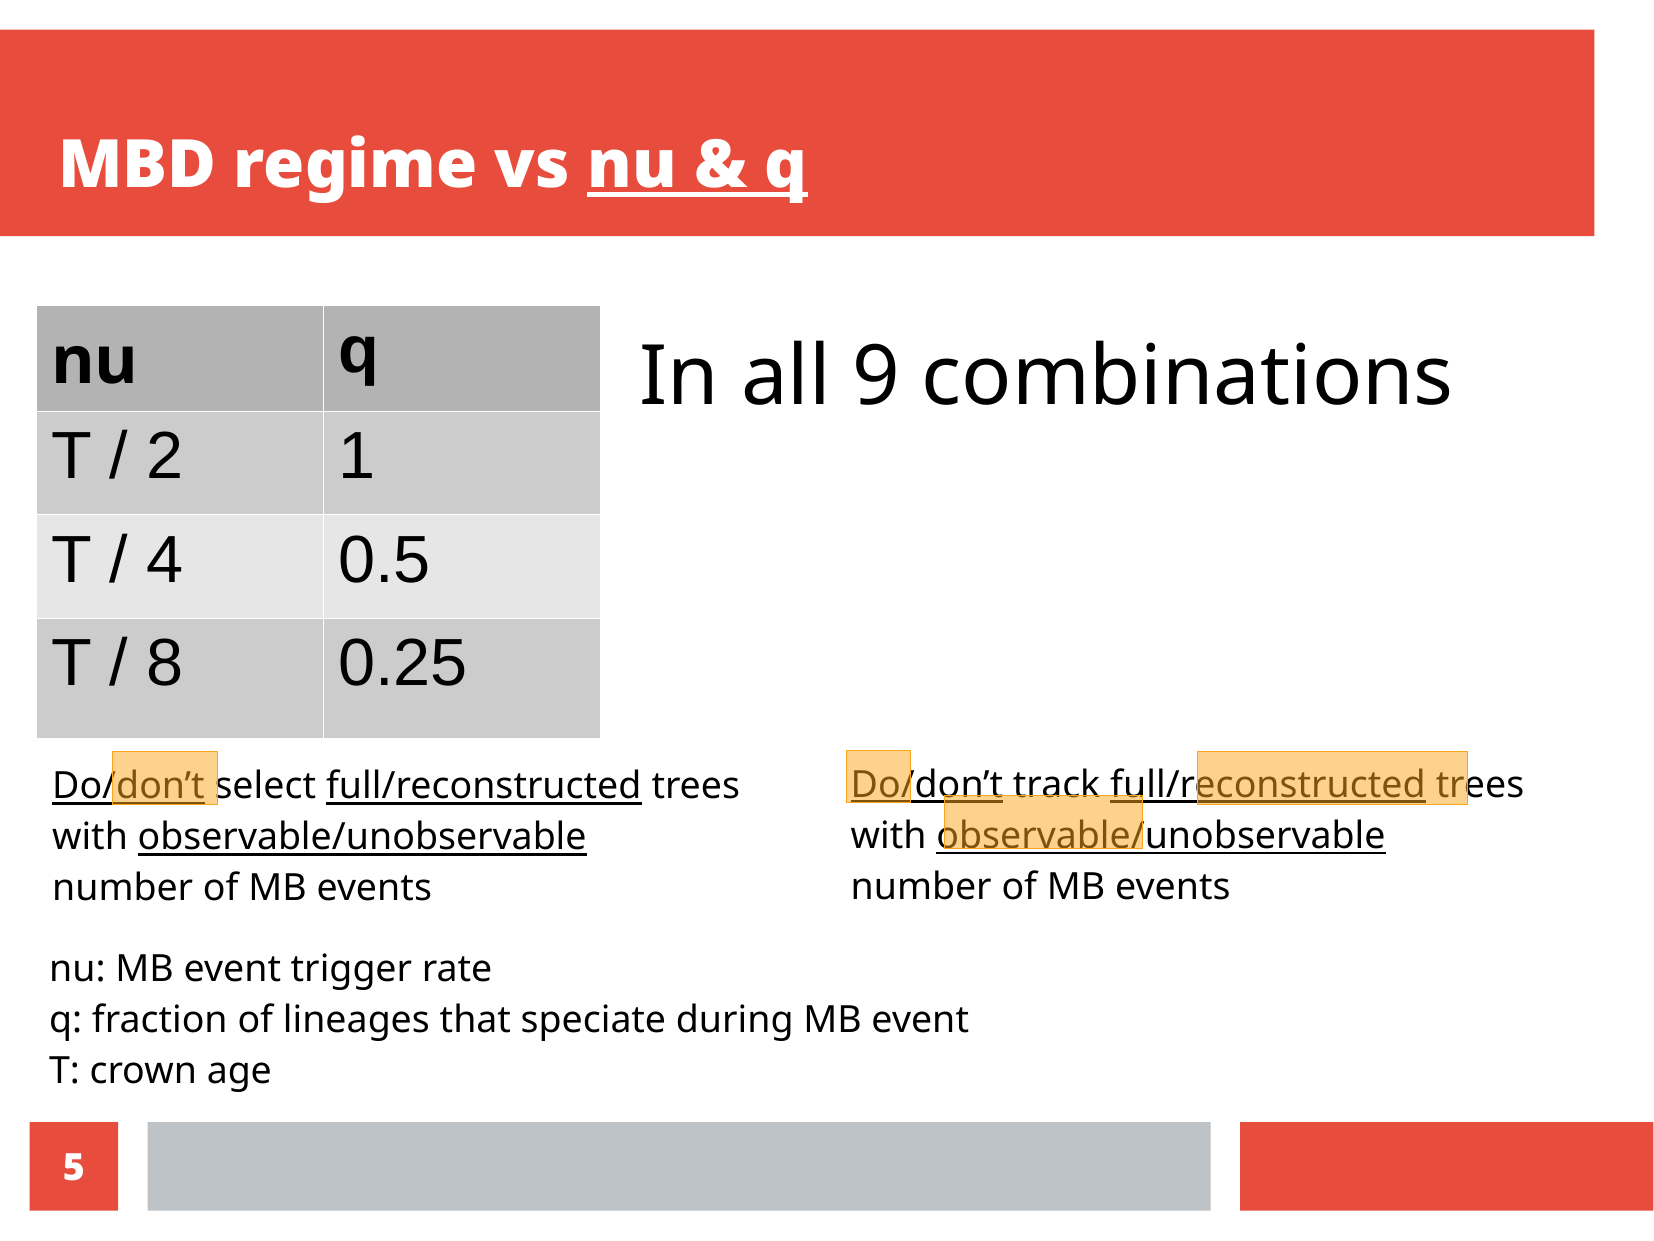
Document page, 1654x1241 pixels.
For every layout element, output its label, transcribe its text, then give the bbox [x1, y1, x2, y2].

table_cell 0.25 [324, 619, 600, 738]
table_cell 0.5 [324, 515, 600, 618]
table_cell 1 [324, 412, 600, 514]
table_header nu [37, 306, 323, 411]
table_header q [324, 306, 600, 411]
title MBD regime vs nu & q [58, 59, 1594, 207]
text_box [944, 795, 1143, 849]
text_box [846, 750, 911, 803]
text_box nu: MB event trigger rate q: fraction of lineages that speciate during MB event T: crown age [34, 934, 1067, 1080]
table_cell T / 8 [37, 619, 323, 738]
table_cell T / 4 [37, 515, 323, 618]
text_box Do/don’t select full/reconstructed trees with observable/unobservable number of MB events [37, 751, 1586, 902]
text_box [1197, 751, 1468, 805]
text_box [112, 751, 218, 805]
text_box Do/don’t track full/reconstructed trees with observable/unobservable number of MB events [835, 750, 1606, 901]
table_cell T / 2 [37, 412, 323, 514]
text_box In all 9 combinations [625, 308, 1572, 421]
